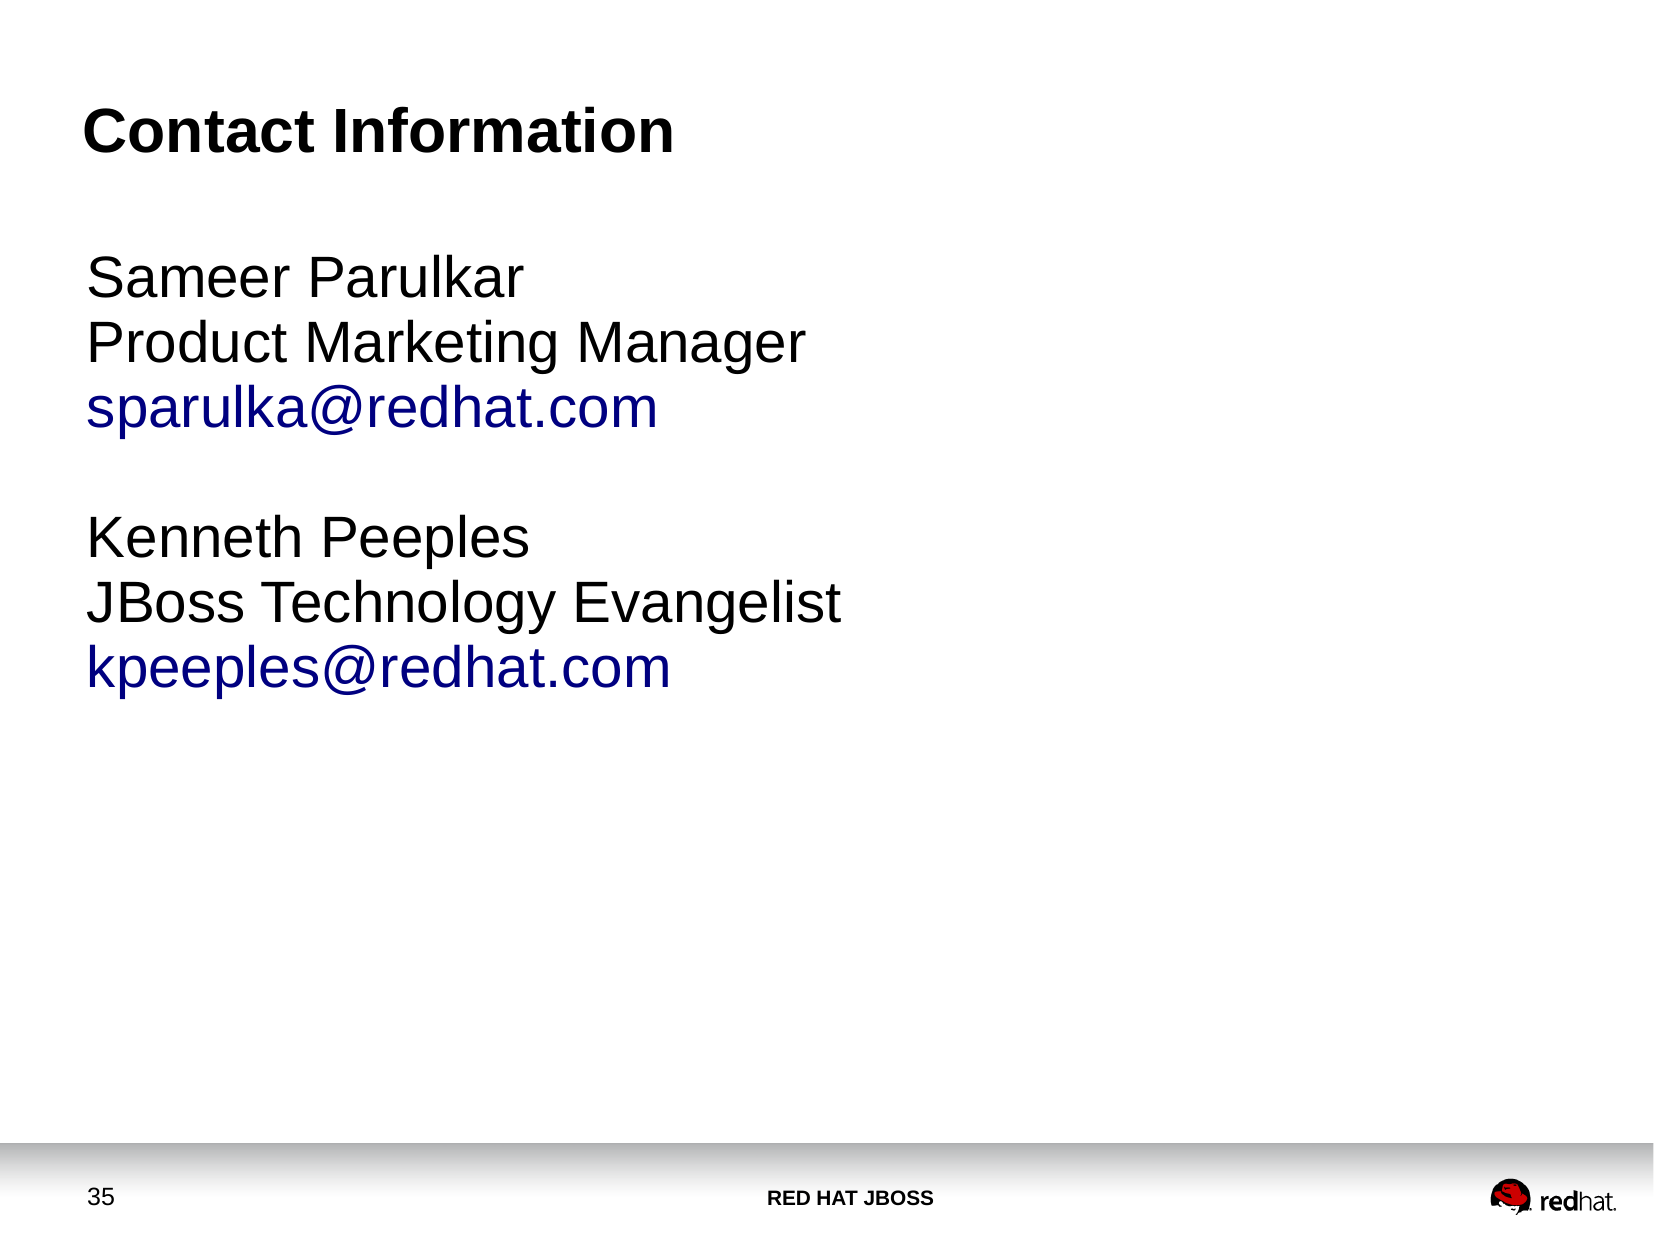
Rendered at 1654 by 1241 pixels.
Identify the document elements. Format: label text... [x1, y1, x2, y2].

title Contact Information [82, 37, 1571, 226]
list Sameer Parulkar Product Marketing Manager sparulka@redhat.com Kenneth Peeples JBoss Technology Evangelist kpeeples@redhat.com [86, 244, 1576, 1039]
picture [0, 1143, 1654, 1241]
